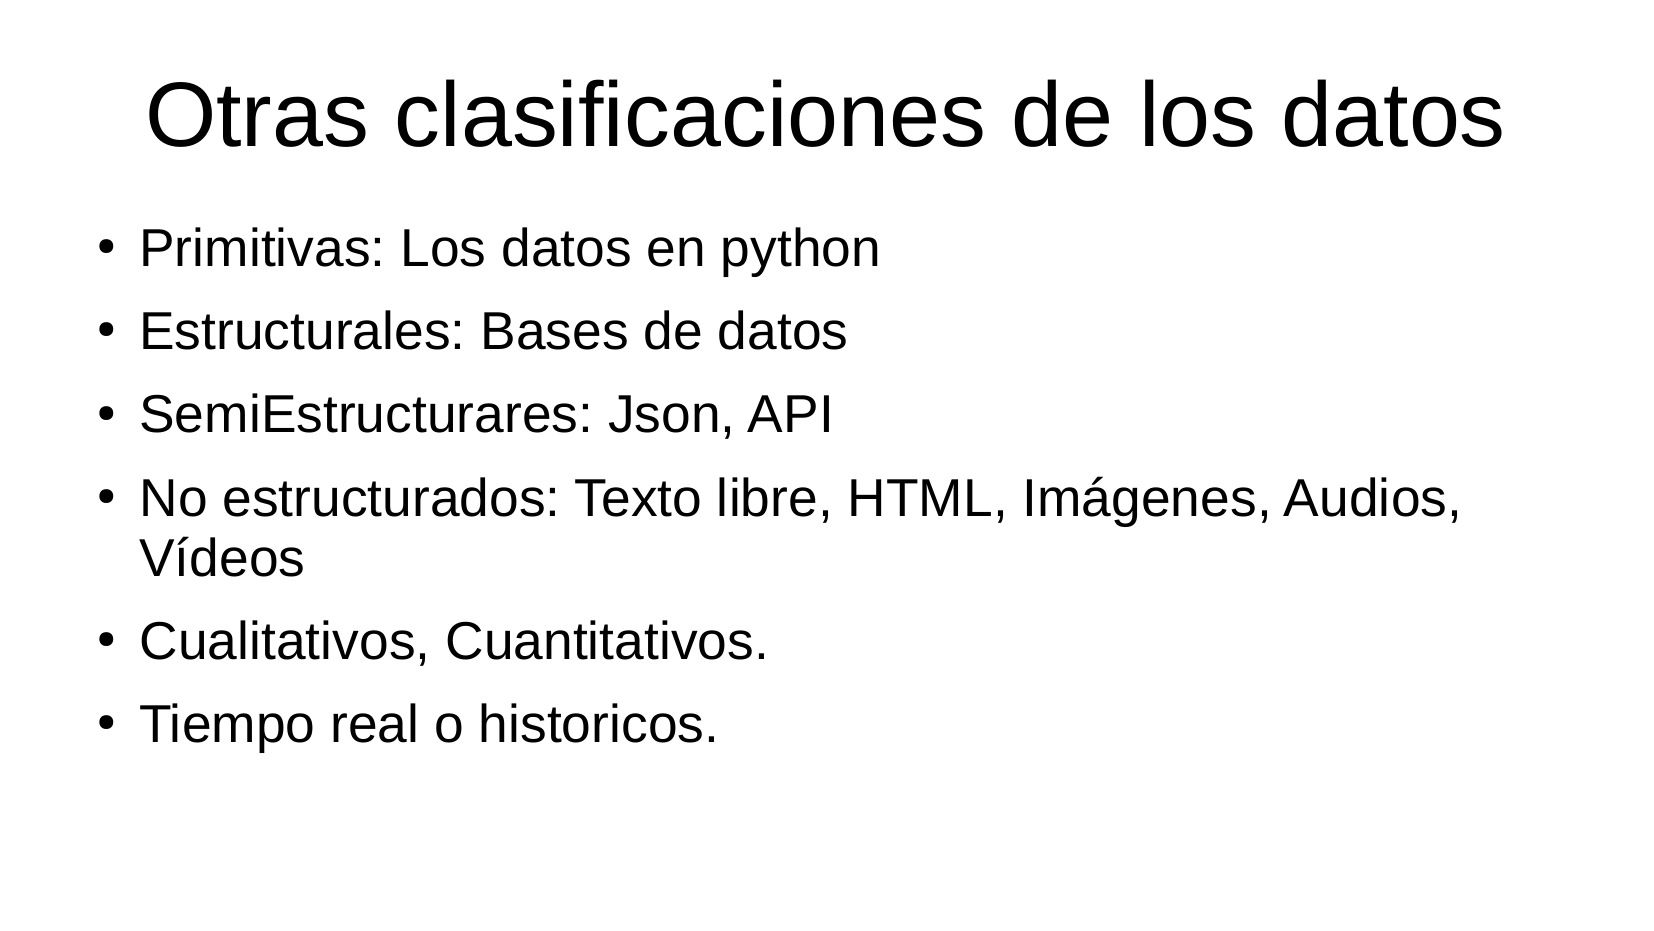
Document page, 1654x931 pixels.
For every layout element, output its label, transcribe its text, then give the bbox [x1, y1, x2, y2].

title Otras clasificaciones de los datos [82, 37, 1571, 193]
list Primitivas: Los datos en python Estructurales: Bases de datos SemiEstructurares: Json, API No estructurados: Texto libre, HTML, Imágenes, Audios, Vídeos Cualitativos, Cuantitativos. Tiempo real o historicos. [82, 217, 1571, 758]
